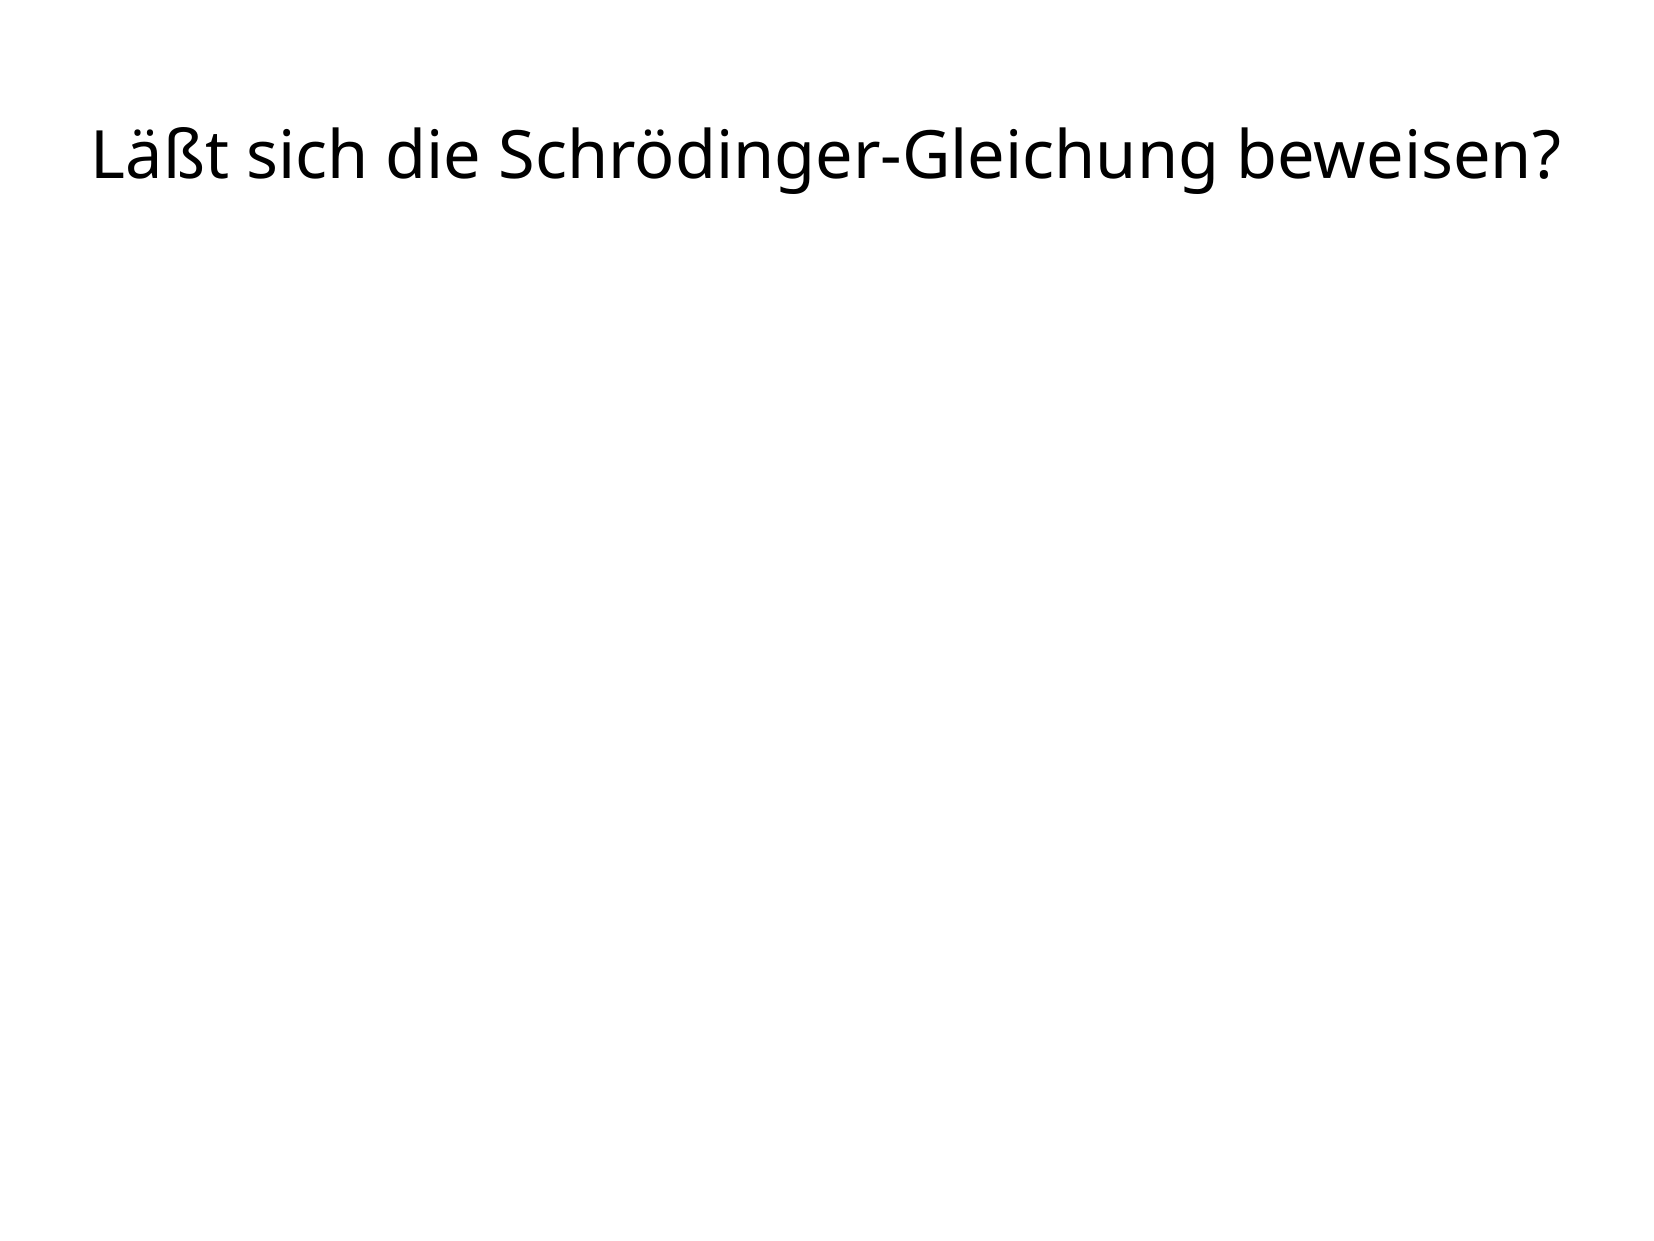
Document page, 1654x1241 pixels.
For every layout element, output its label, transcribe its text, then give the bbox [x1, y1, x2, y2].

title Läßt sich die Schrödinger-Gleichung beweisen? [82, 49, 1571, 257]
